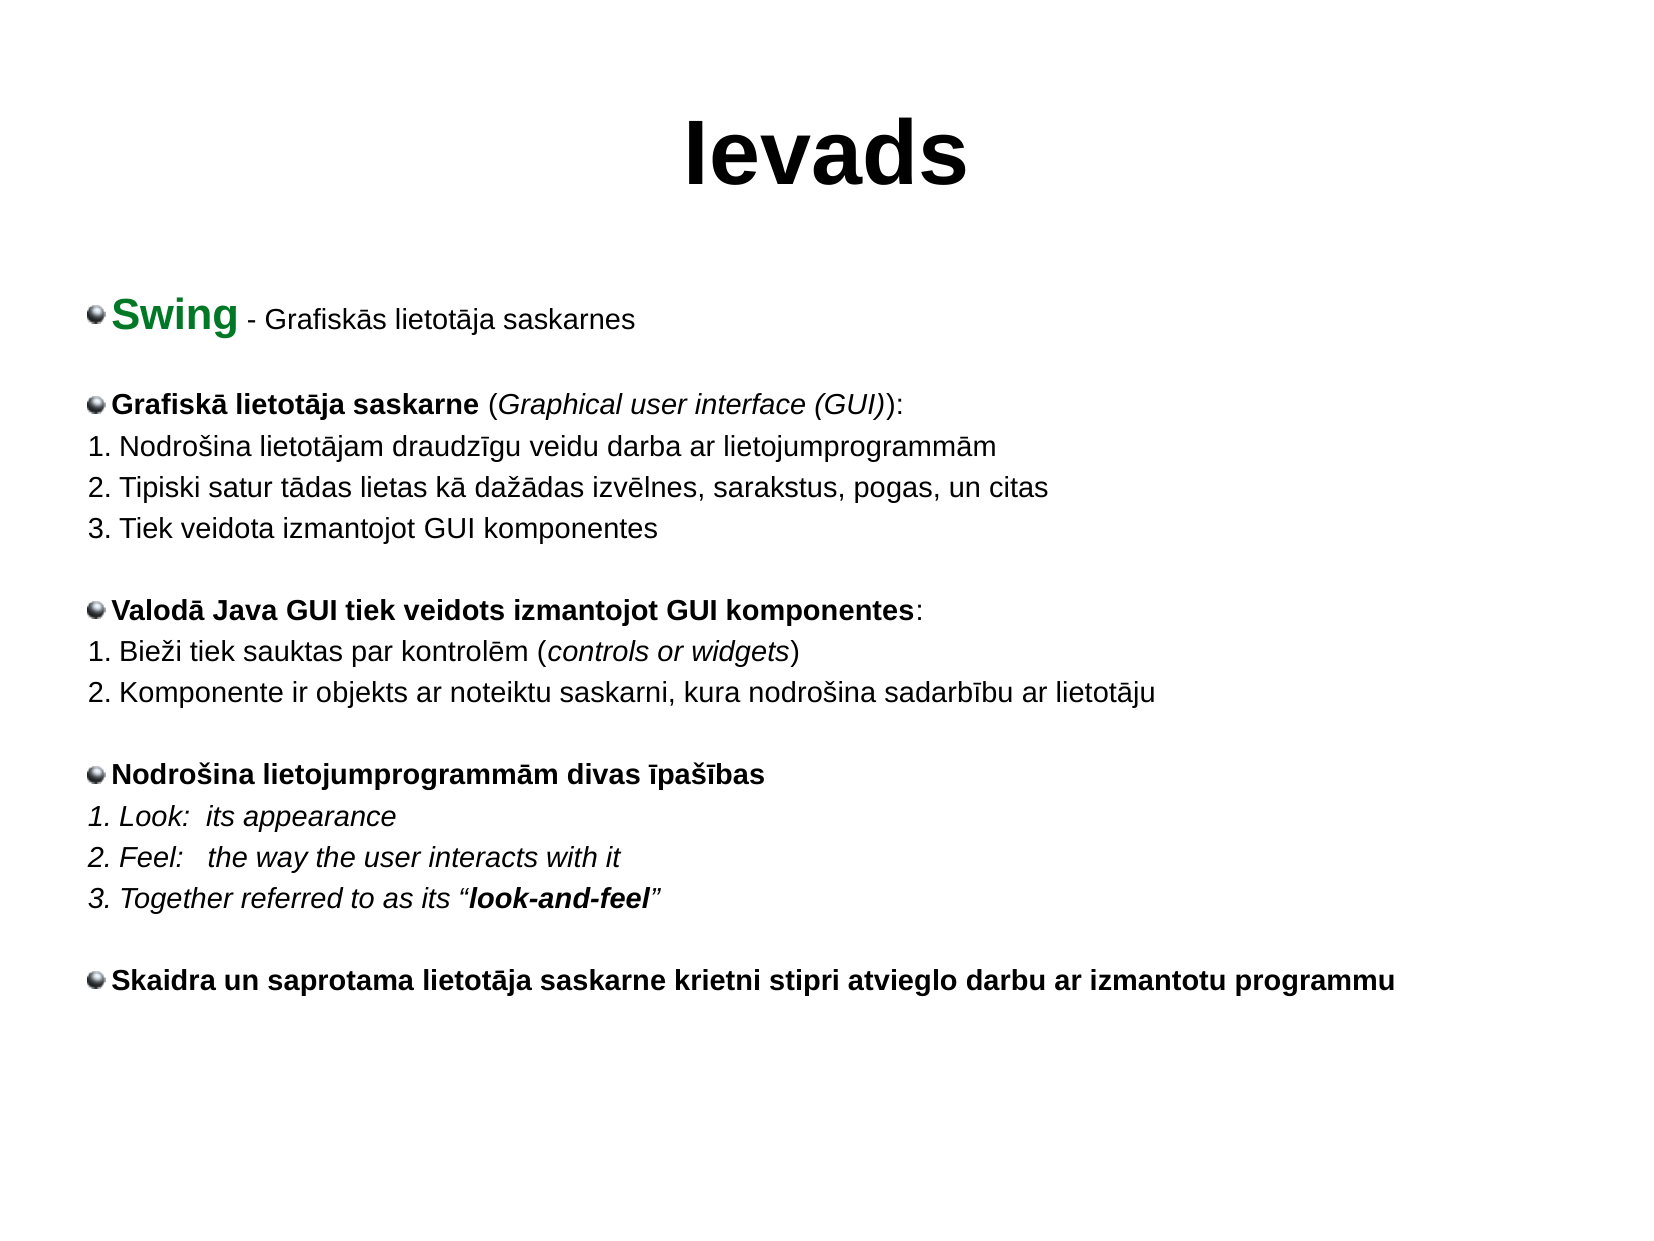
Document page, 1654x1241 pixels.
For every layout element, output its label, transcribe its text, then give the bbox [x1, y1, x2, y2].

list Swing - Grafiskās lietotāja saskarnes Grafiskā lietotāja saskarne (Graphical user interface (GUI)): Nodrošina lietotājam draudzīgu veidu darba ar lietojumprogrammām Tipiski satur tādas lietas kā dažādas izvēlnes, sarakstus, pogas, un citas Tiek veidota izmantojot GUI komponentes Valodā Java GUI tiek veidots izmantojot GUI komponentes: Bieži tiek sauktas par kontrolēm (controls or widgets) Komponente ir objekts ar noteiktu saskarni, kura nodrošina sadarbību ar lietotāju Nodrošina lietojumprogrammām divas īpašības Look: its appearance Feel: the way the user interacts with it Together referred to as its “look-and-feel” Skaidra un saprotama lietotāja saskarne krietni stipri atvieglo darbu ar izmantotu programmu [82, 290, 1538, 1010]
title Ievads [82, 49, 1571, 257]
